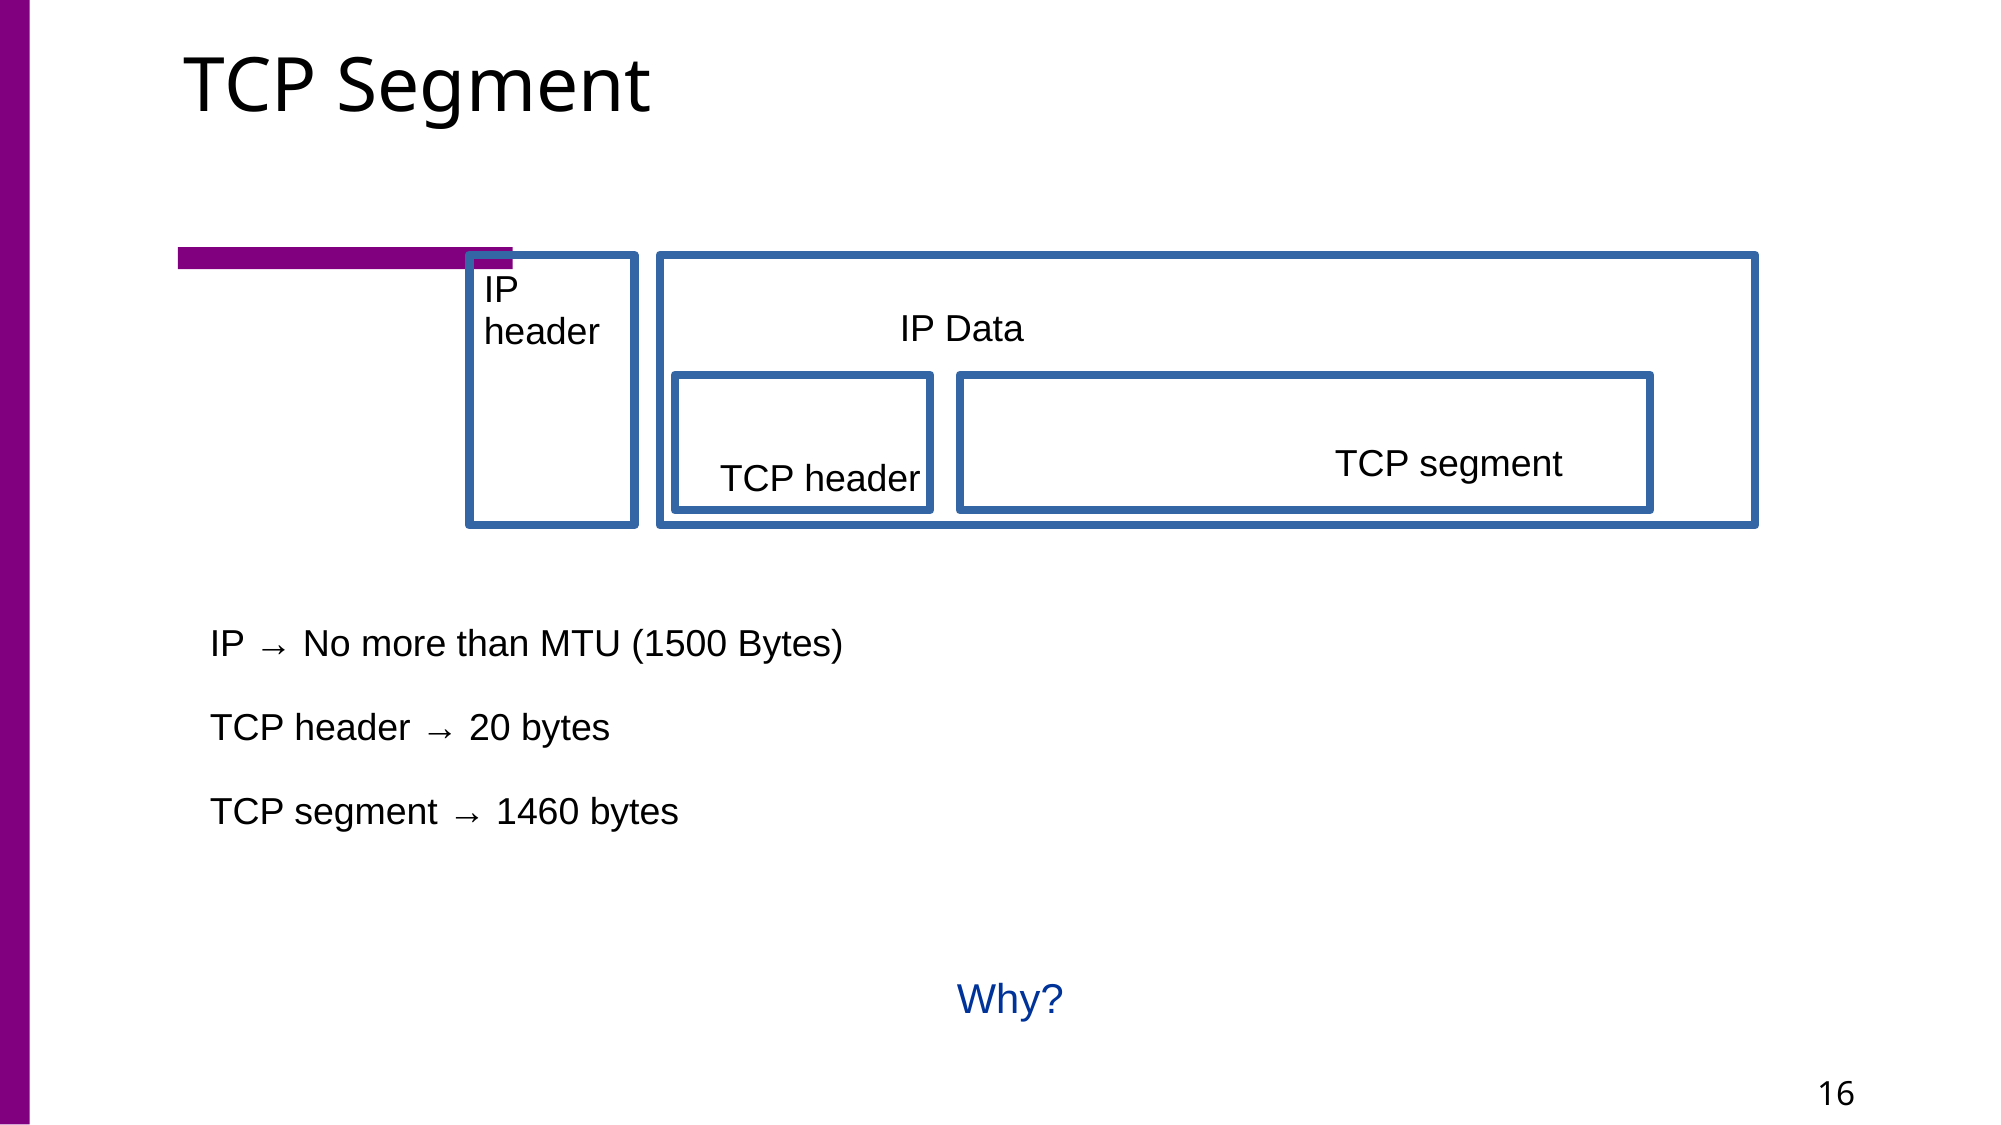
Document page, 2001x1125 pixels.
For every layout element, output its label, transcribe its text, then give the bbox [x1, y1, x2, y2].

text_box IP → No more than MTU (1500 Bytes) TCP header → 20 bytes TCP segment → 1460 bytes [195, 615, 860, 840]
text_box Why? [510, 964, 1511, 1030]
text_box IP Data [885, 299, 1039, 357]
text_box TCP segment [1320, 435, 1578, 492]
text_box IP header [474, 261, 616, 361]
title TCP Segment [133, 28, 1946, 135]
text_box TCP header [705, 450, 936, 507]
